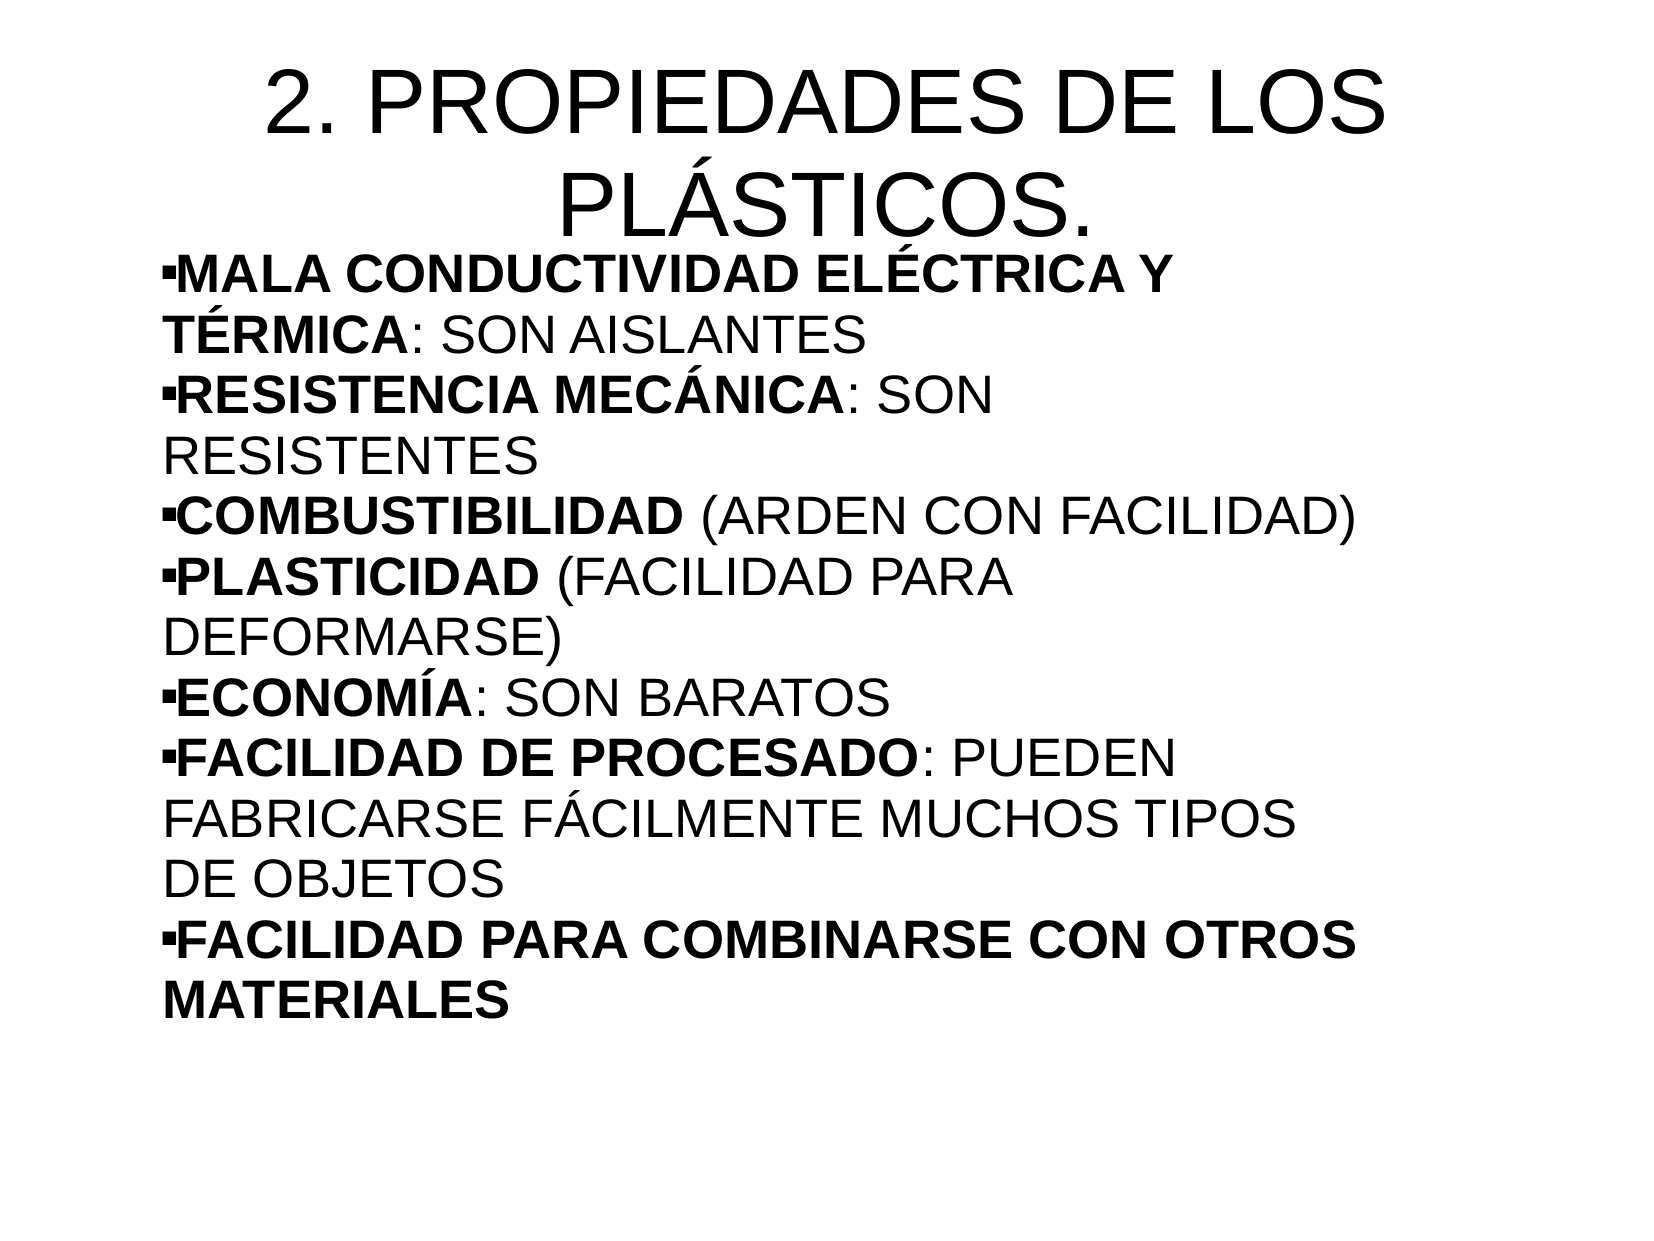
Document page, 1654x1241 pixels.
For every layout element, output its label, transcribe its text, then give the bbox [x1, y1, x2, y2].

title 2. PROPIEDADES DE LOS PLÁSTICOS. [82, 49, 1571, 257]
text_box MALA CONDUCTIVIDAD ELÉCTRICA Y TÉRMICA: SON AISLANTES RESISTENCIA MECÁNICA: SON RESISTENTES COMBUSTIBILIDAD (ARDEN CON FACILIDAD) PLASTICIDAD (FACILIDAD PARA DEFORMARSE) ECONOMÍA: SON BARATOS FACILIDAD DE PROCESADO: PUEDEN FABRICARSE FÁCILMENTE MUCHOS TIPOS DE OBJETOS FACILIDAD PARA COMBINARSE CON OTROS MATERIALES [147, 236, 1388, 1182]
